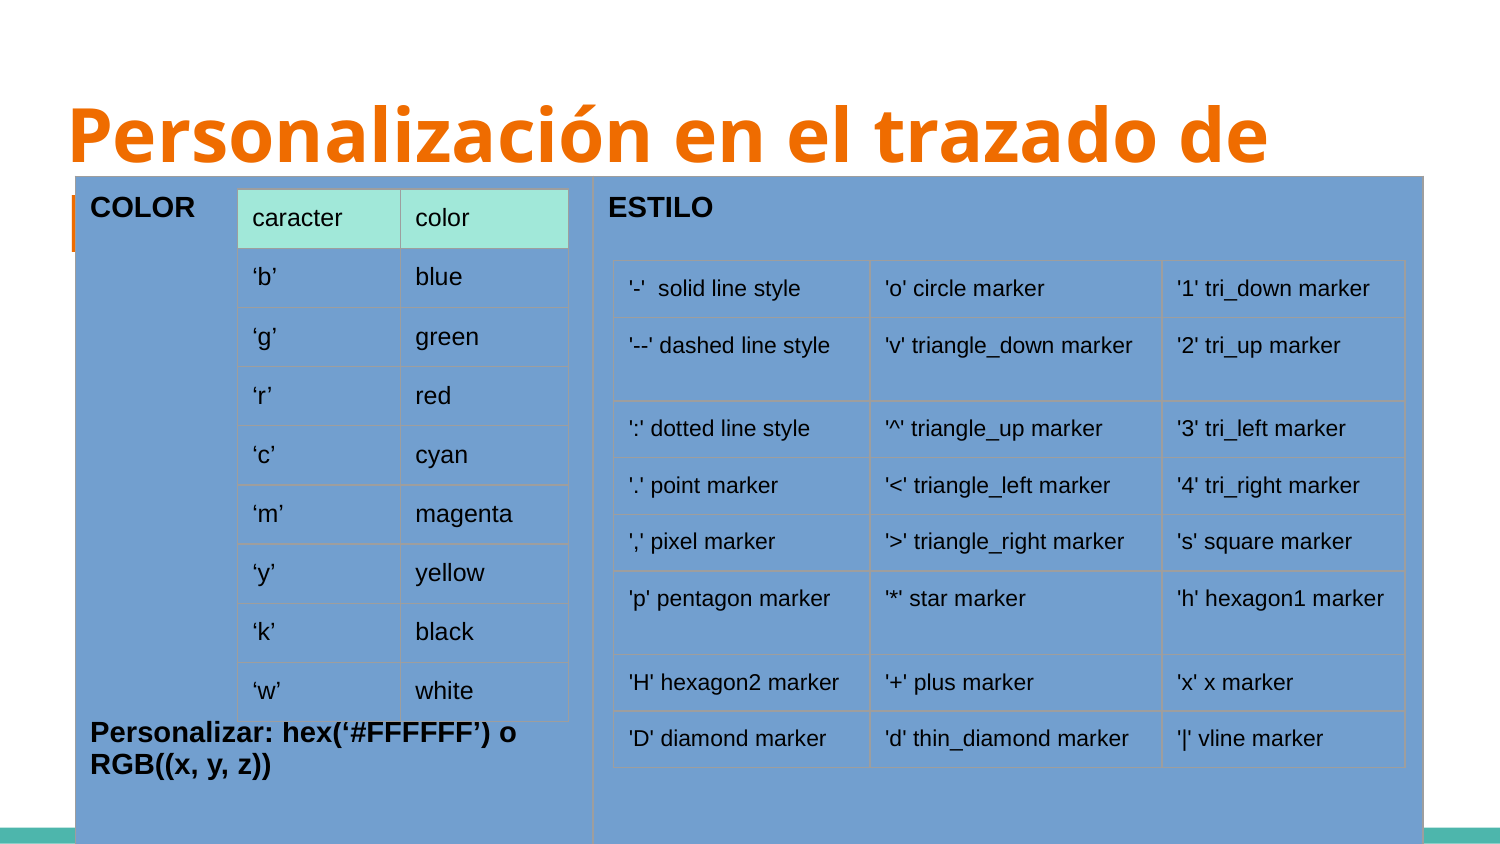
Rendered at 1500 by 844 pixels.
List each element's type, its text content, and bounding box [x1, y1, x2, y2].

table_header ESTILO [594, 177, 1422, 844]
table_cell 'x' x marker [1163, 655, 1404, 710]
table_cell 'p' pentagon marker [614, 572, 869, 654]
table_cell 'D' diamond marker [614, 712, 869, 767]
table_cell '--' dashed line style [614, 318, 869, 400]
table_cell '^' triangle_up marker [871, 402, 1161, 457]
table_cell '4' tri_right marker [1163, 458, 1404, 514]
table_cell 'H' hexagon2 marker [614, 655, 869, 710]
table_cell cyan [401, 426, 568, 484]
table_header COLOR Personalizar: hex(‘#FFFFFF’) o RGB((x, y, z)) [76, 177, 592, 844]
table_cell '3' tri_left marker [1163, 402, 1404, 457]
table_cell ‘m’ [238, 486, 400, 543]
table_cell 'd' thin_diamond marker [871, 712, 1161, 767]
table_cell '.' point marker [614, 458, 869, 514]
table_cell '<' triangle_left marker [871, 458, 1161, 514]
table_cell ‘b’ [238, 249, 400, 307]
table_header caracter [238, 190, 400, 248]
table_cell '>' triangle_right marker [871, 515, 1161, 570]
table_cell '+' plus marker [871, 655, 1161, 710]
table_cell ',' pixel marker [614, 515, 869, 570]
table_cell black [401, 604, 568, 662]
table_header color [401, 190, 568, 248]
table_cell 's' square marker [1163, 515, 1404, 570]
title Personalización en el trazado de líneas y funciones [51, 72, 1449, 189]
table_cell ‘y’ [238, 545, 400, 603]
table_cell ‘g’ [238, 308, 400, 366]
table_header '1' tri_down marker [1163, 261, 1404, 317]
table_cell green [401, 308, 568, 366]
table_cell yellow [401, 545, 568, 603]
table_cell white [401, 663, 568, 721]
table_cell '2' tri_up marker [1163, 318, 1404, 400]
table_cell ‘k’ [238, 604, 400, 662]
table_cell red [401, 367, 568, 425]
table_cell blue [401, 249, 568, 307]
table_cell 'h' hexagon1 marker [1163, 572, 1404, 654]
table_cell ‘r’ [238, 367, 400, 425]
table_cell ':' dotted line style [614, 402, 869, 457]
table_header 'o' circle marker [871, 261, 1161, 317]
table_cell ‘c’ [238, 426, 400, 484]
table_cell '*' star marker [871, 572, 1161, 654]
table_header '-' solid line style [614, 261, 869, 317]
table_cell '|' vline marker [1163, 712, 1404, 767]
table_cell 'v' triangle_down marker [871, 318, 1161, 400]
table_cell magenta [401, 486, 568, 543]
table_cell ‘w’ [238, 663, 400, 721]
